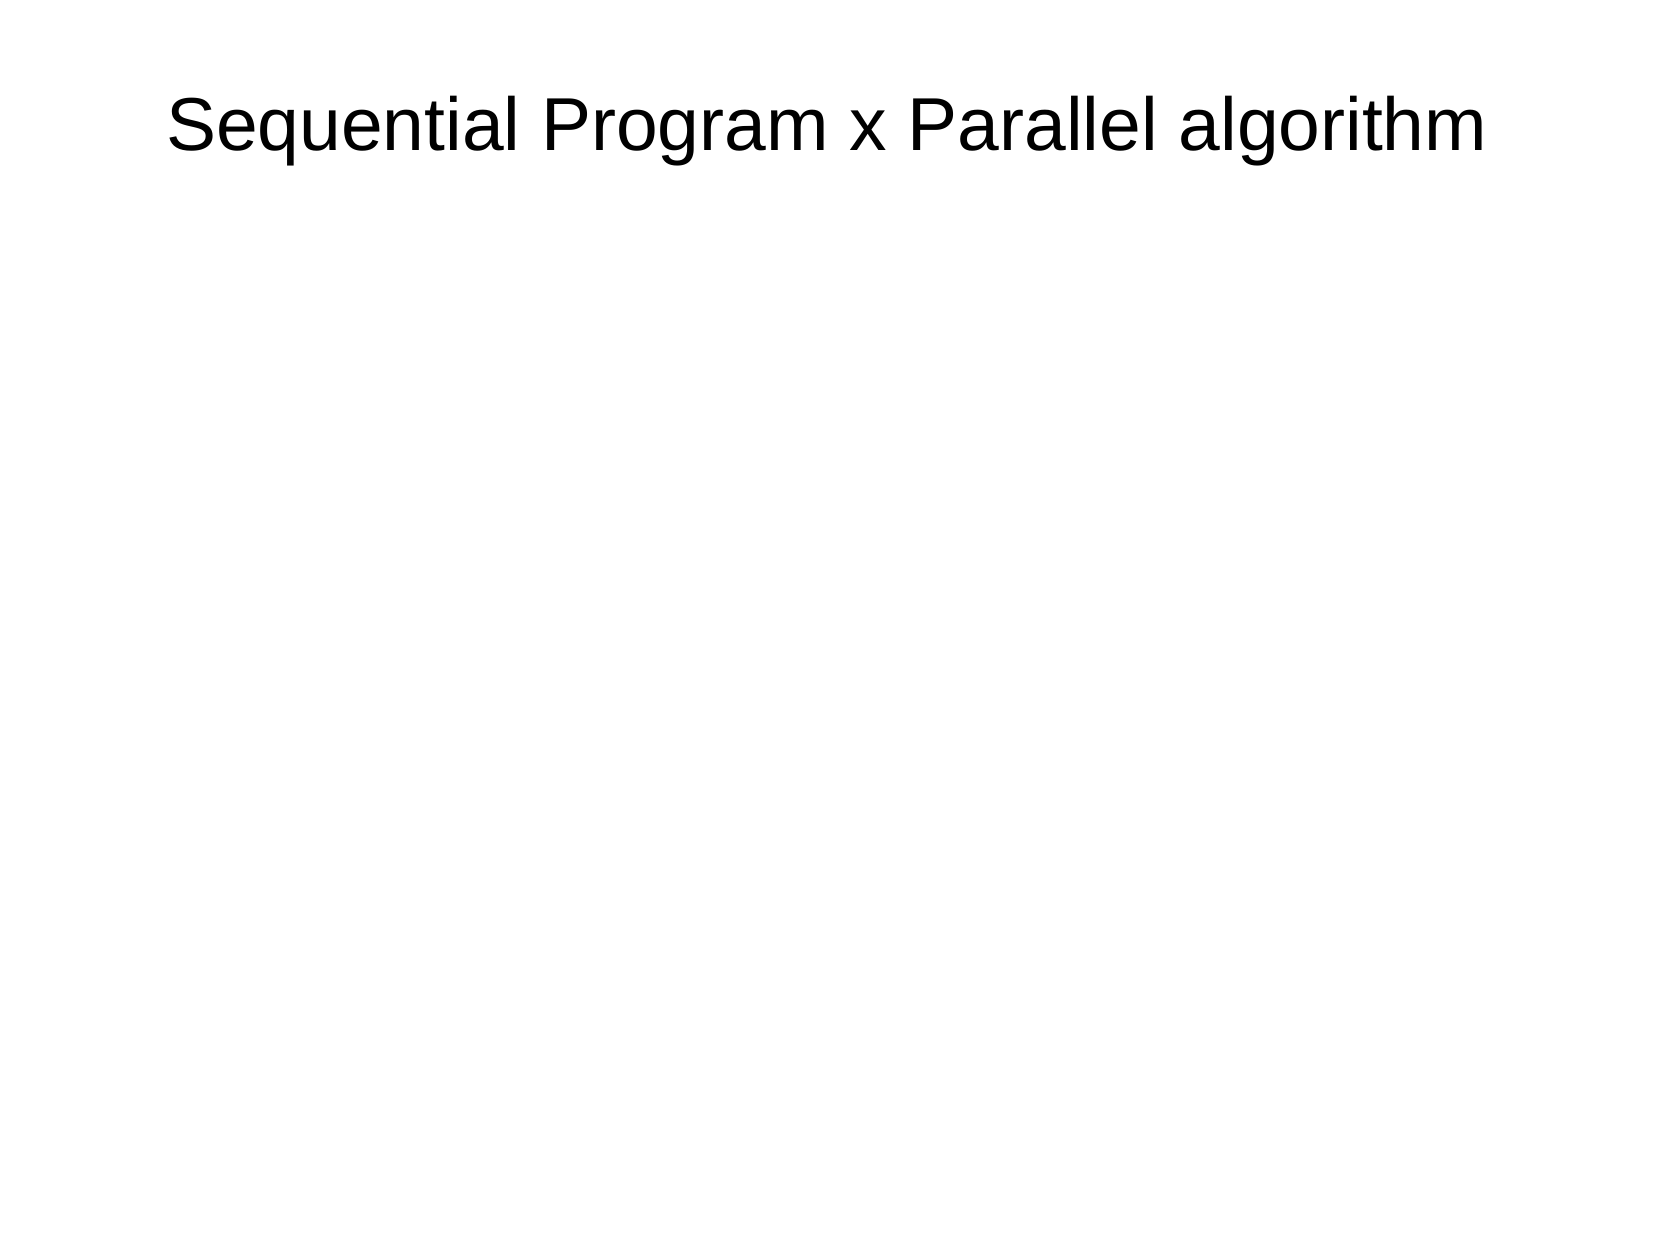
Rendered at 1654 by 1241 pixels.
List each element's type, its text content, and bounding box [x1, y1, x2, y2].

text_box Sequential Program x Parallel algorithm [2, 75, 1652, 174]
